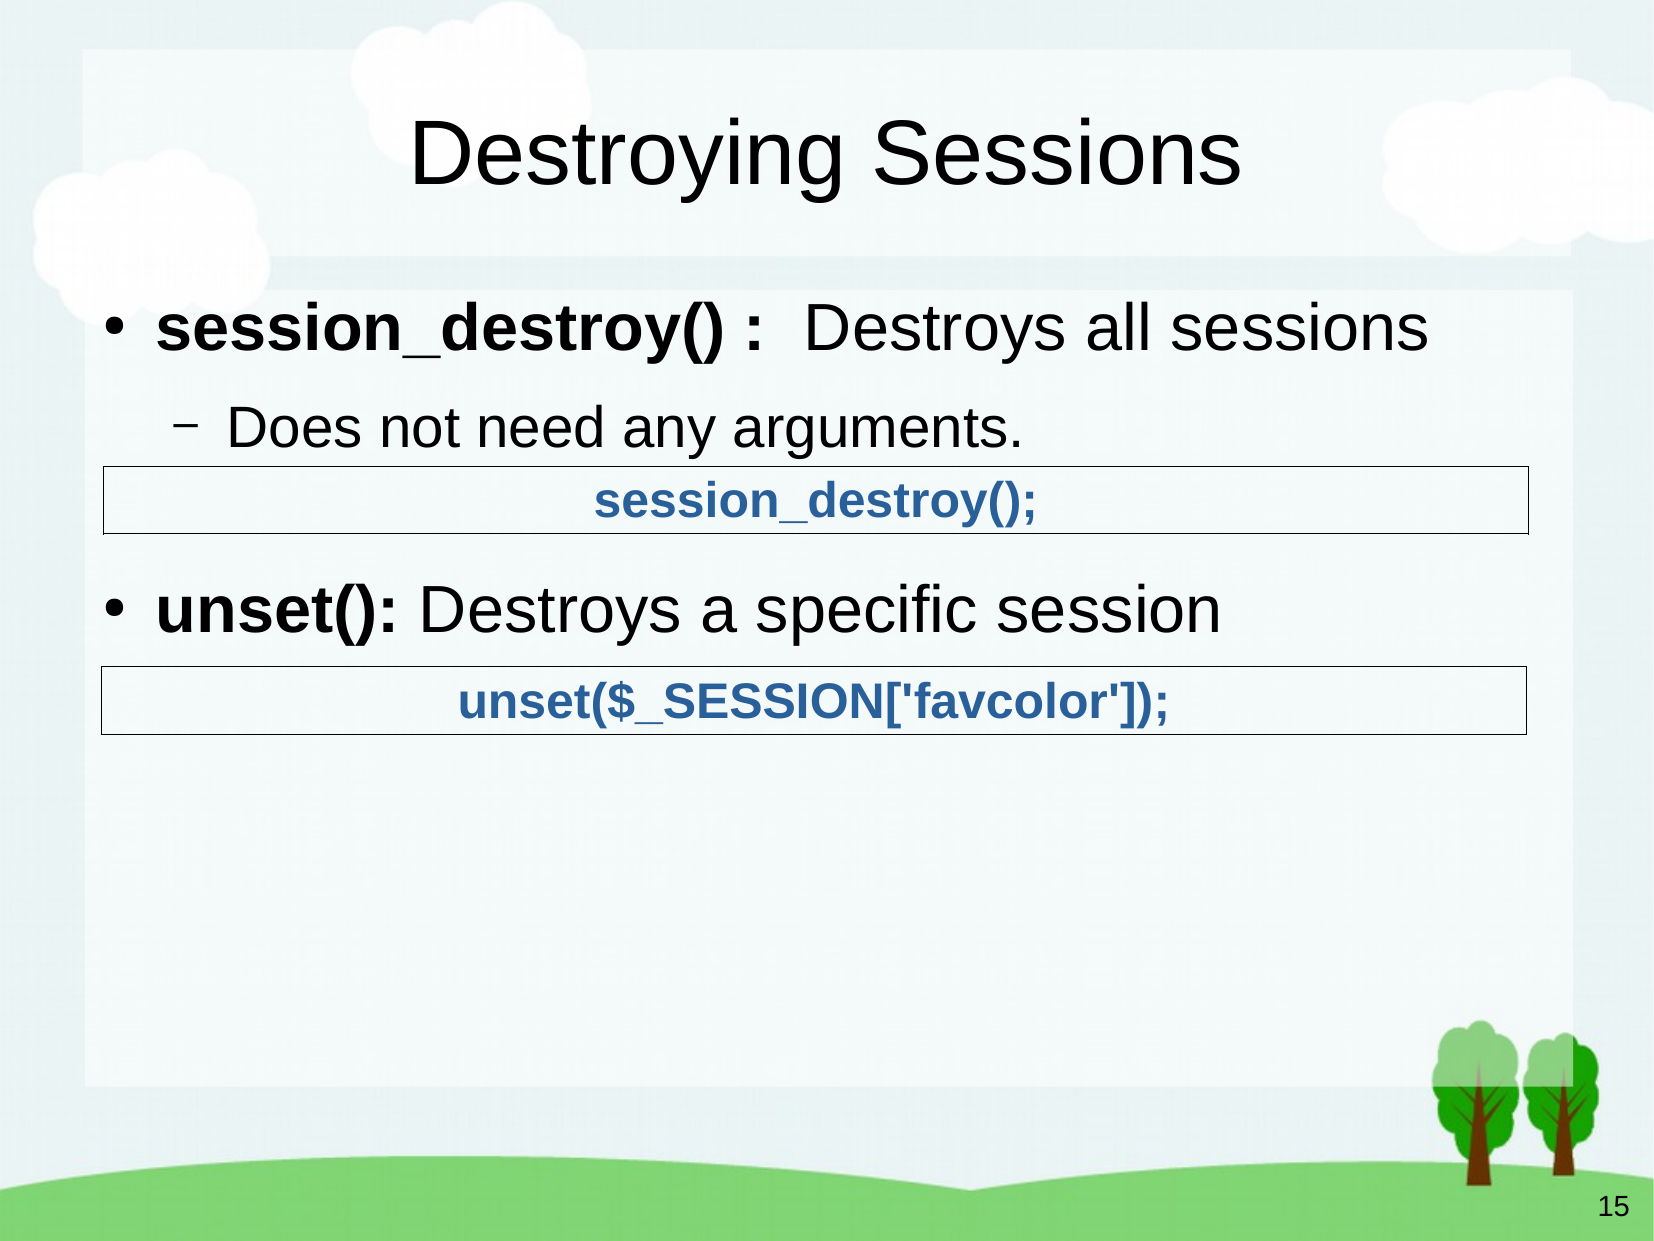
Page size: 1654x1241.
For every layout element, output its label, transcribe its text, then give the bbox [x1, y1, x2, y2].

picture [0, 0, 1654, 1241]
table_header unset($_SESSION['favcolor']); [102, 667, 1526, 734]
title Destroying Sessions [82, 49, 1571, 257]
list session_destroy() : Destroys all sessions Does not need any arguments. unset(): Destroys a specific session [85, 290, 1574, 1087]
table_header session_destroy(); [104, 467, 1528, 533]
